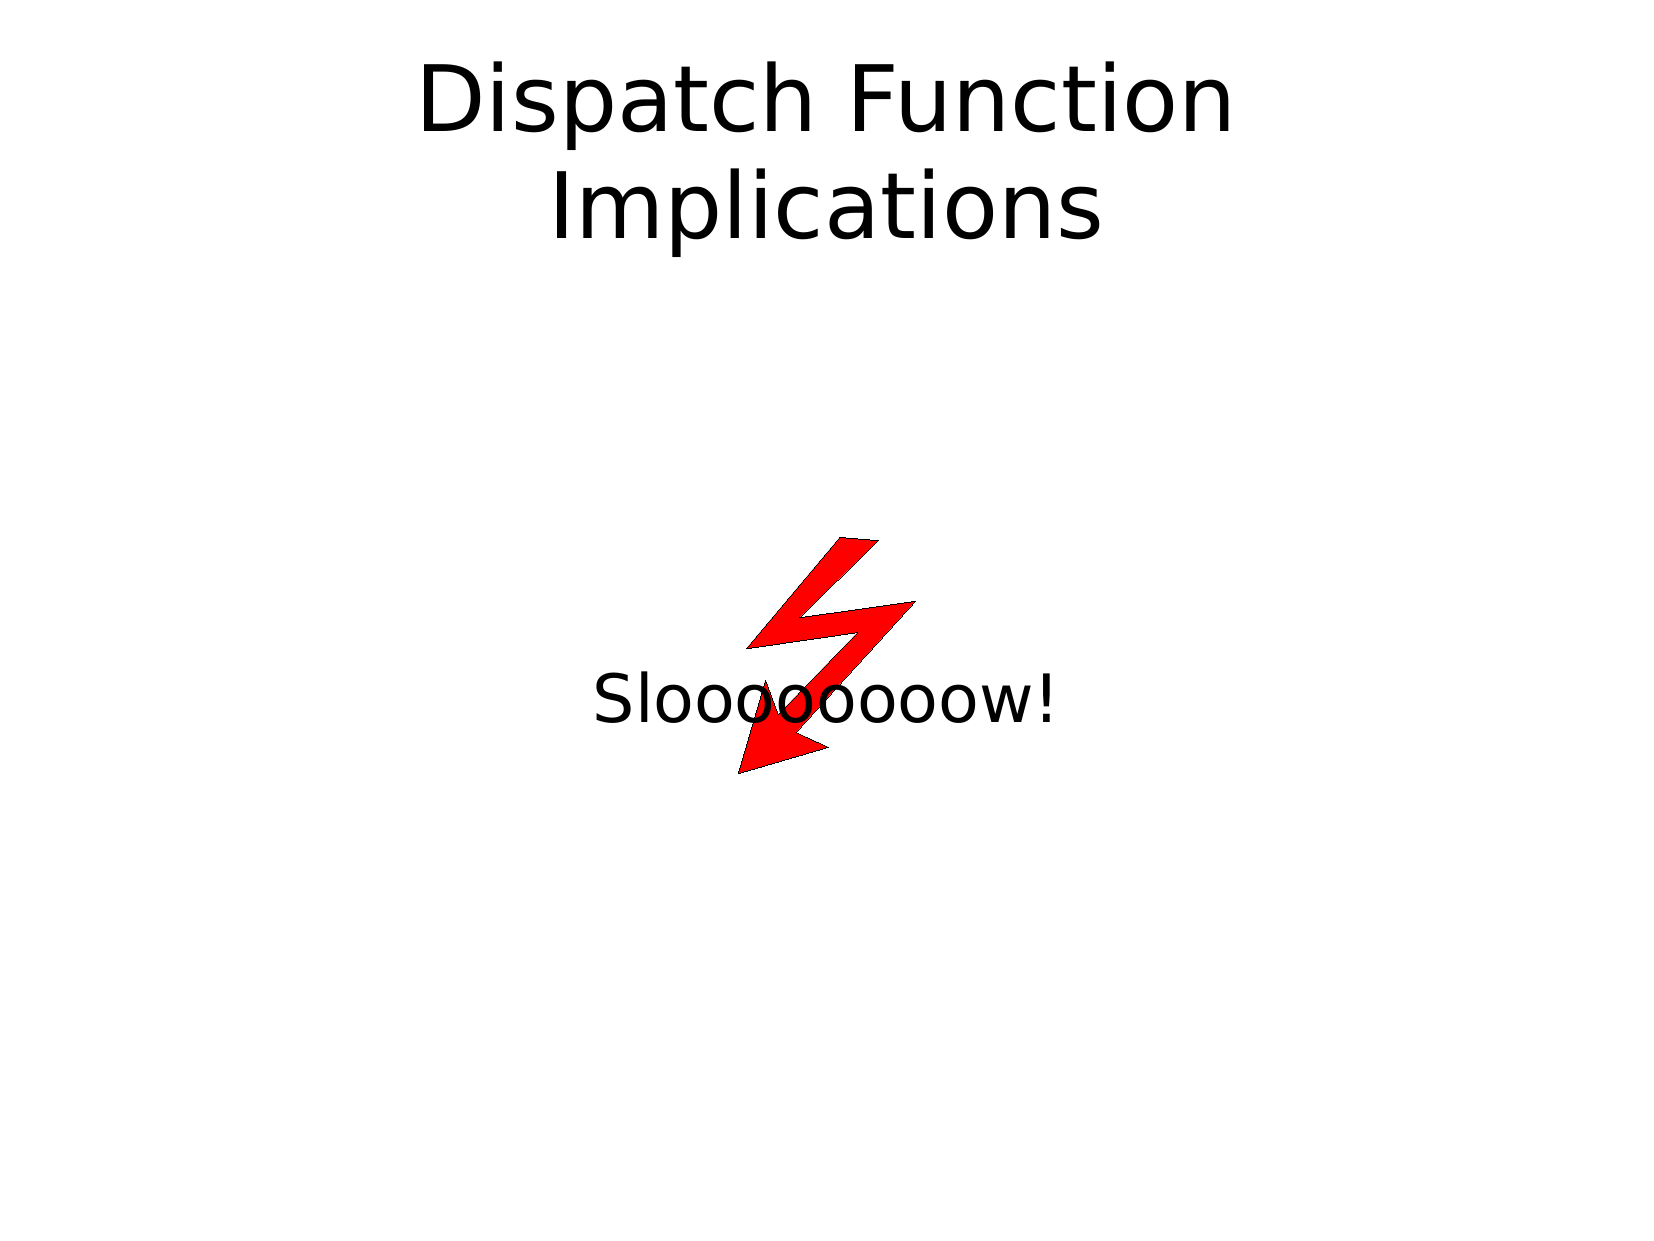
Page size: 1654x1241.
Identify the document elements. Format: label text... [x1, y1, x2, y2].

subtitle Sloooooooow! [82, 297, 1571, 1102]
title Dispatch Function Implications [82, 45, 1571, 261]
